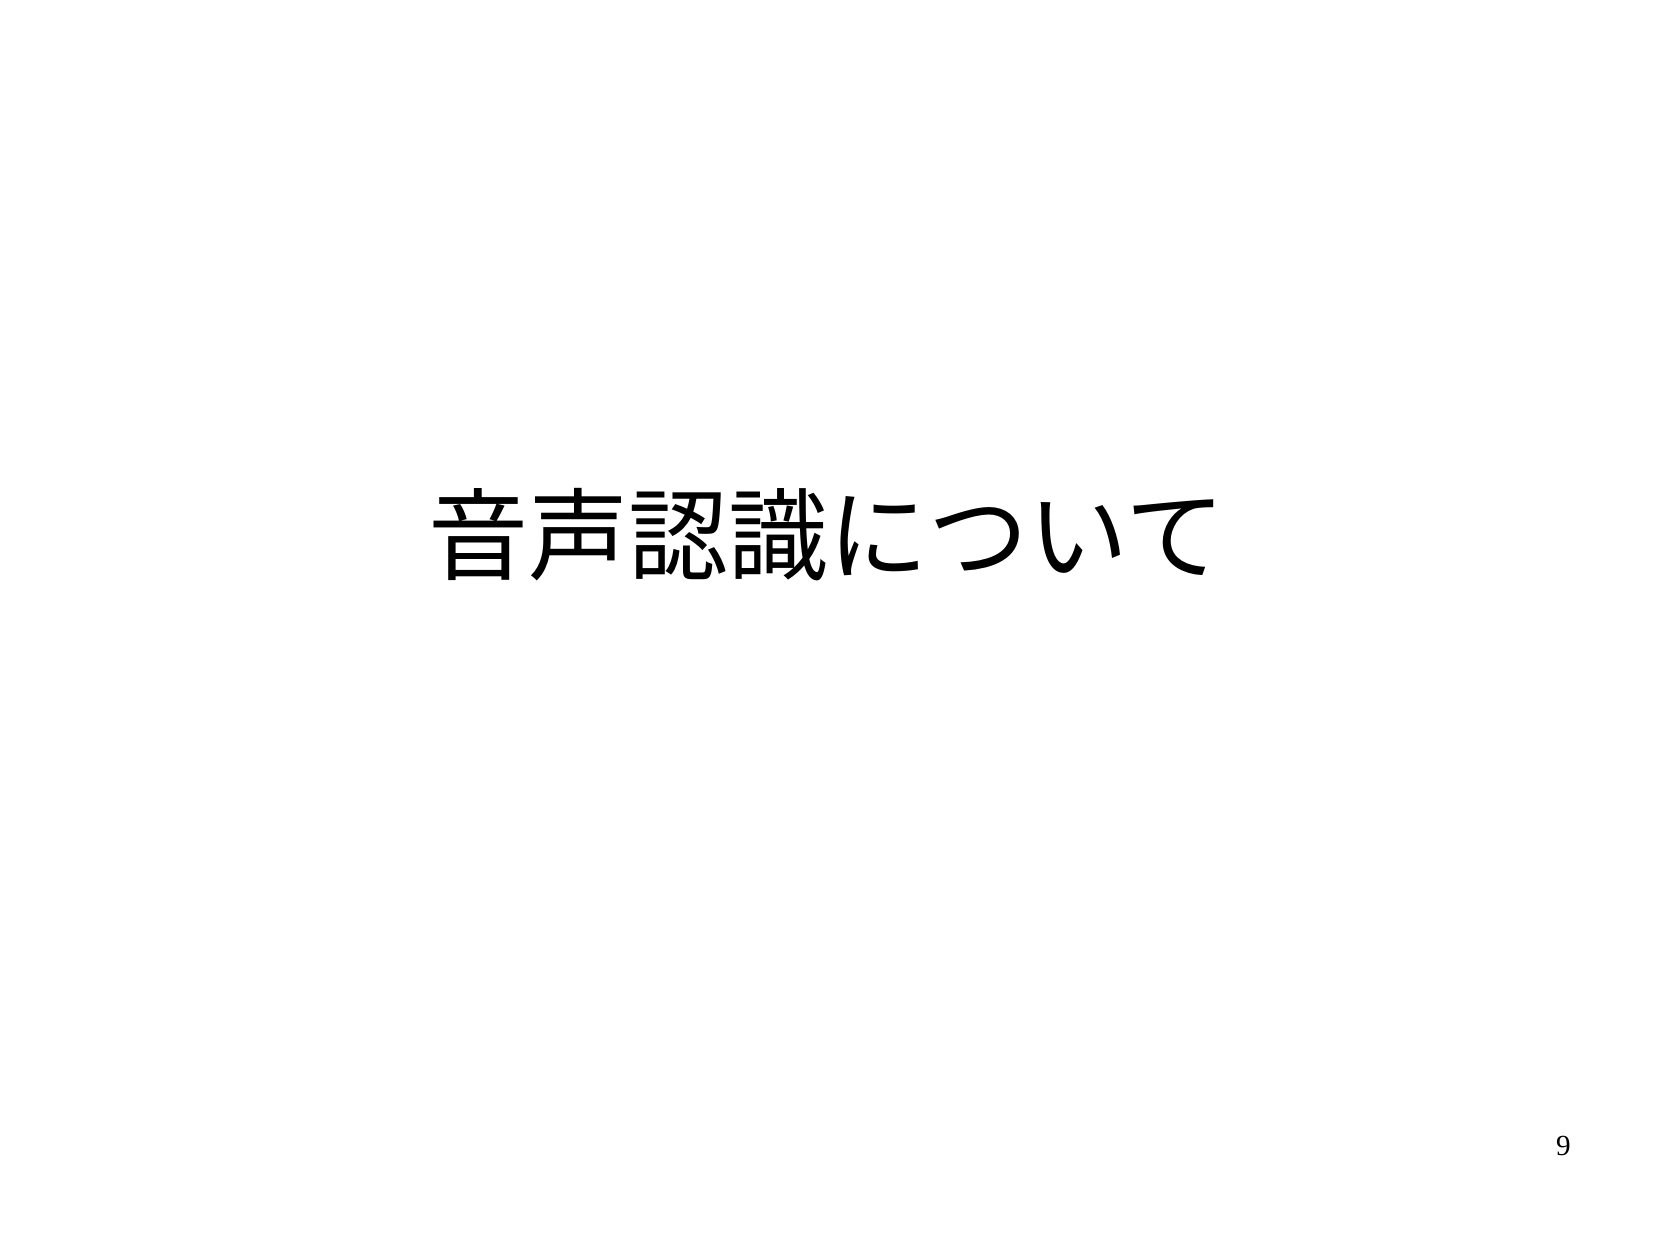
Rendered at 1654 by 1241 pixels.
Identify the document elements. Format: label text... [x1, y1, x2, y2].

subtitle 音声認識について [82, 49, 1571, 1010]
